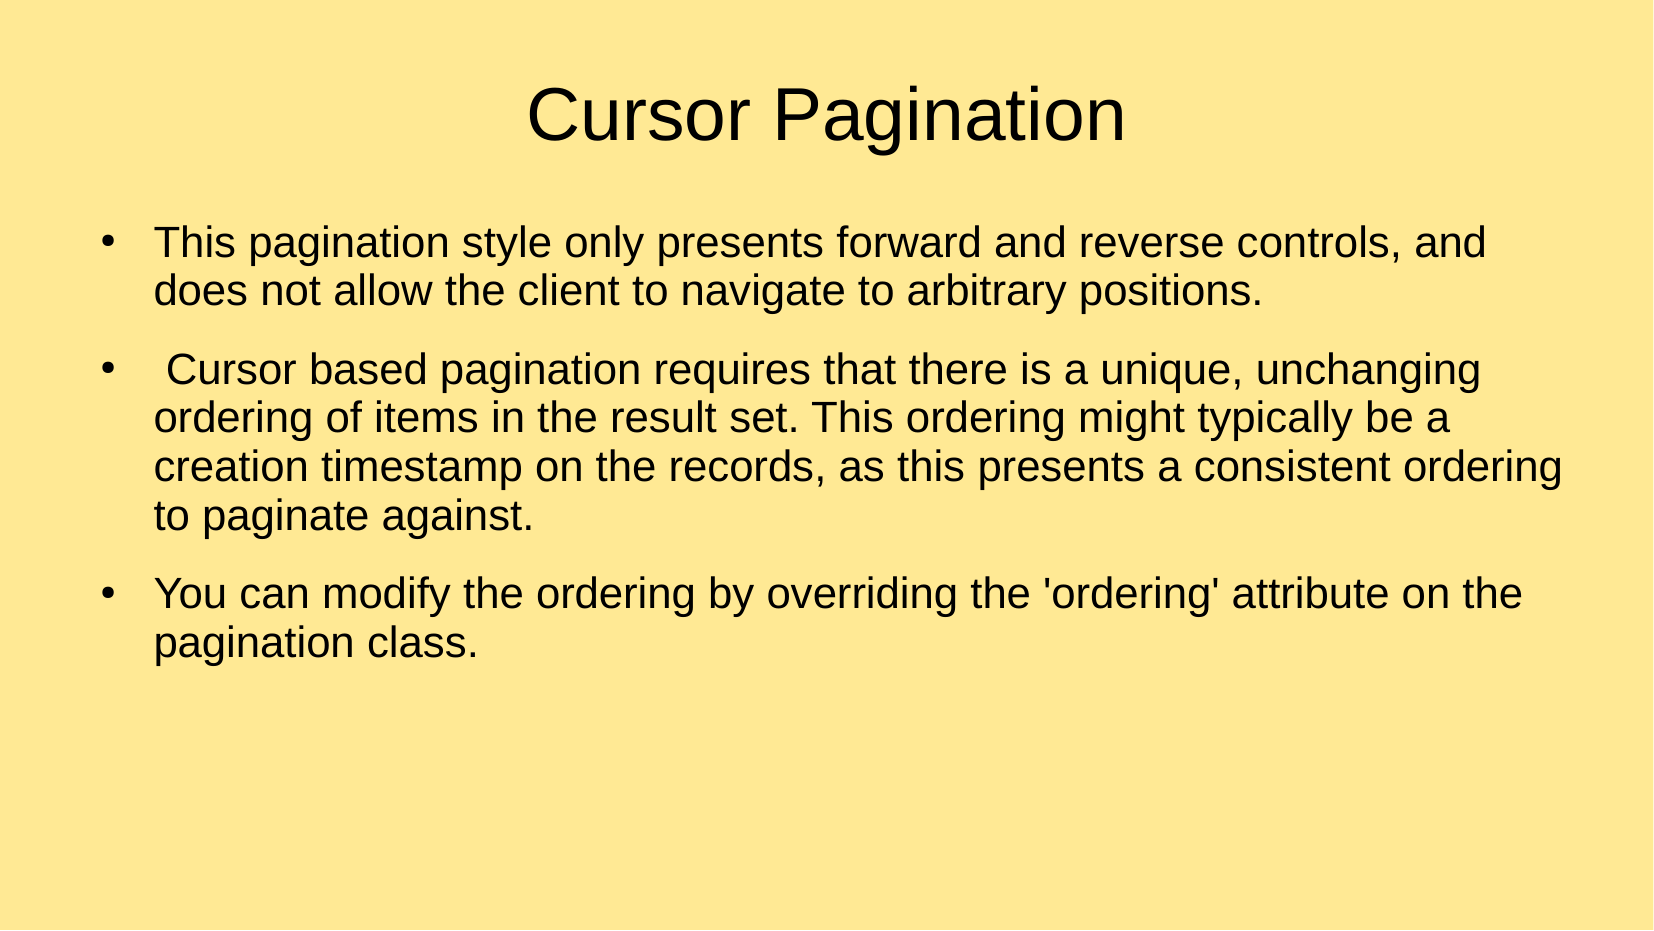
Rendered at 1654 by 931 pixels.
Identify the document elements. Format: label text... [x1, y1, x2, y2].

title Cursor Pagination [82, 37, 1571, 193]
list This pagination style only presents forward and reverse controls, and does not allow the client to navigate to arbitrary positions. Cursor based pagination requires that there is a unique, unchanging ordering of items in the result set. This ordering might typically be a creation timestamp on the records, as this presents a consistent ordering to paginate against. You can modify the ordering by overriding the 'ordering' attribute on the pagination class. [82, 217, 1571, 758]
